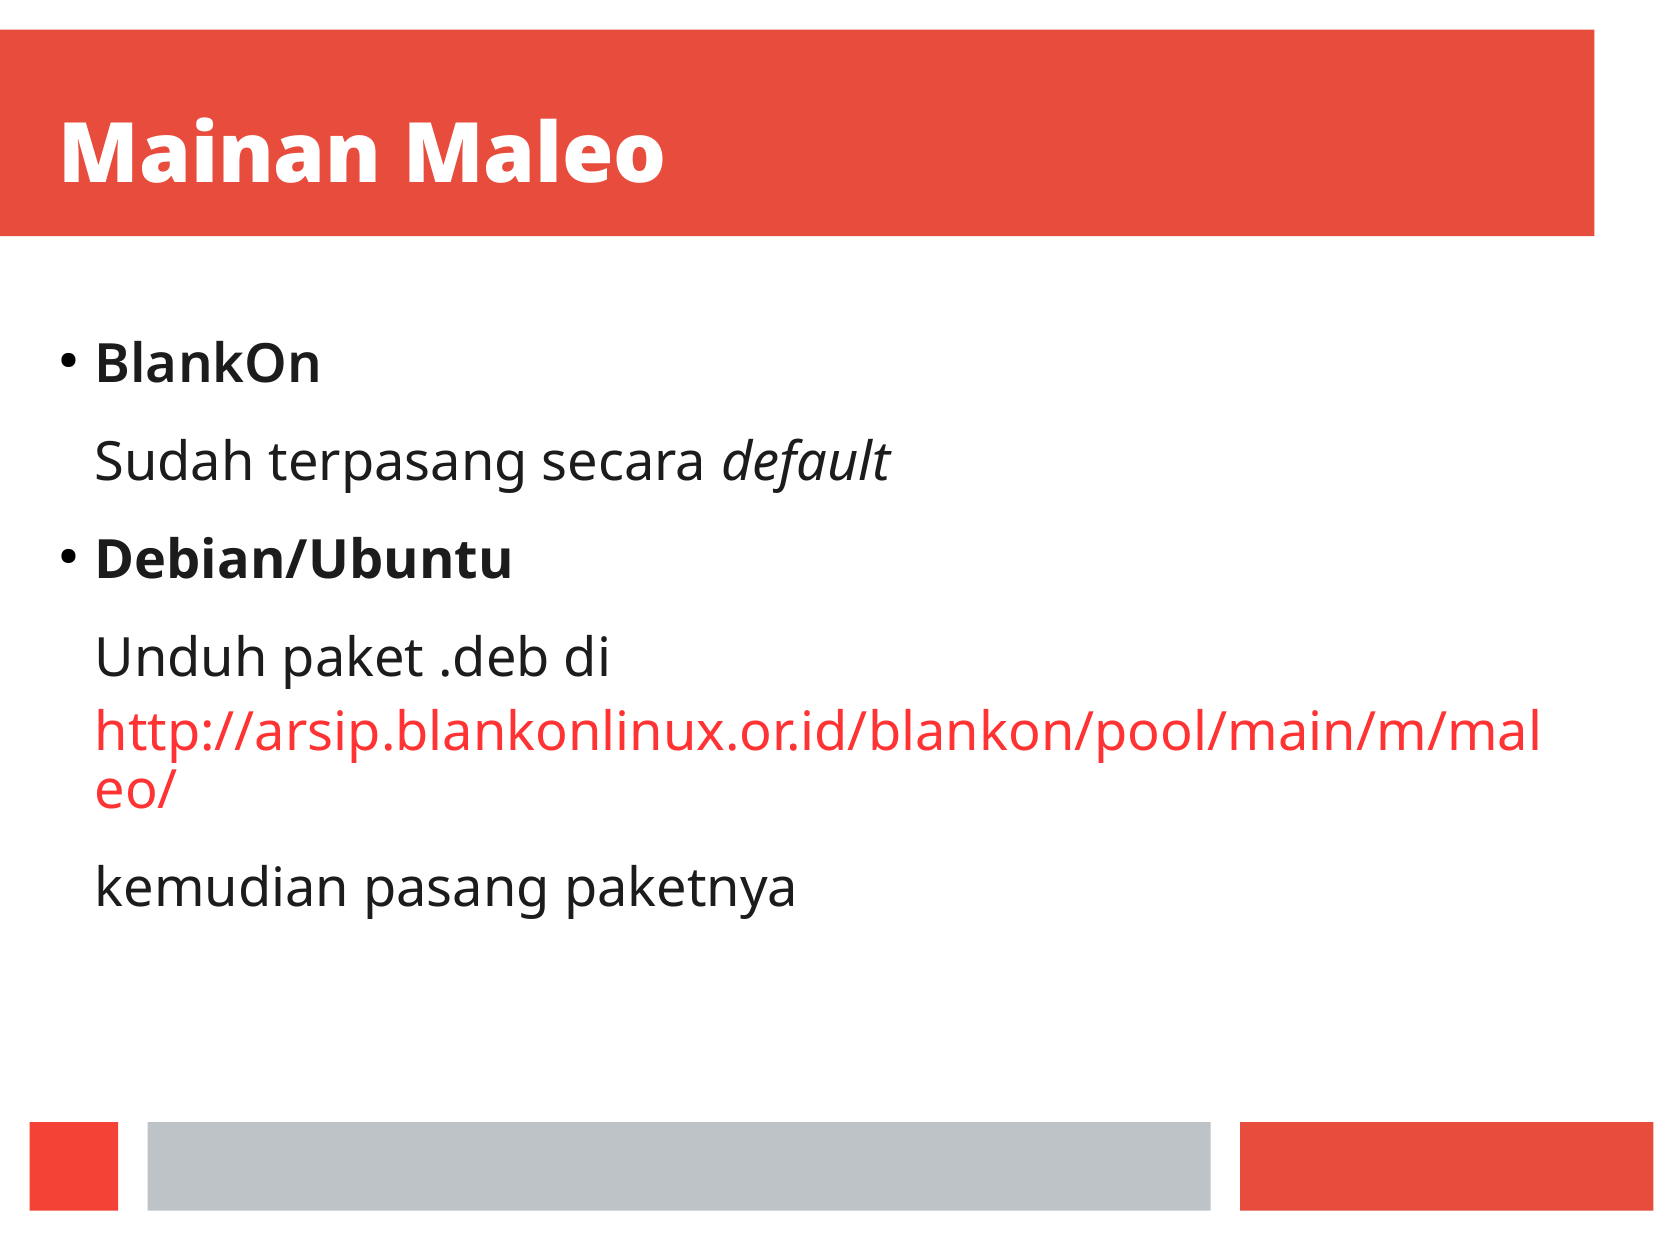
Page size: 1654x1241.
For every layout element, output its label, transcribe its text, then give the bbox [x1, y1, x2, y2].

list BlankOn Sudah terpasang secara default Debian/Ubuntu Unduh paket .deb di http://arsip.blankonlinux.or.id/blankon/pool/main/m/maleo/ kemudian pasang paketnya [59, 324, 1565, 1093]
title Mainan Maleo [59, 59, 1595, 207]
